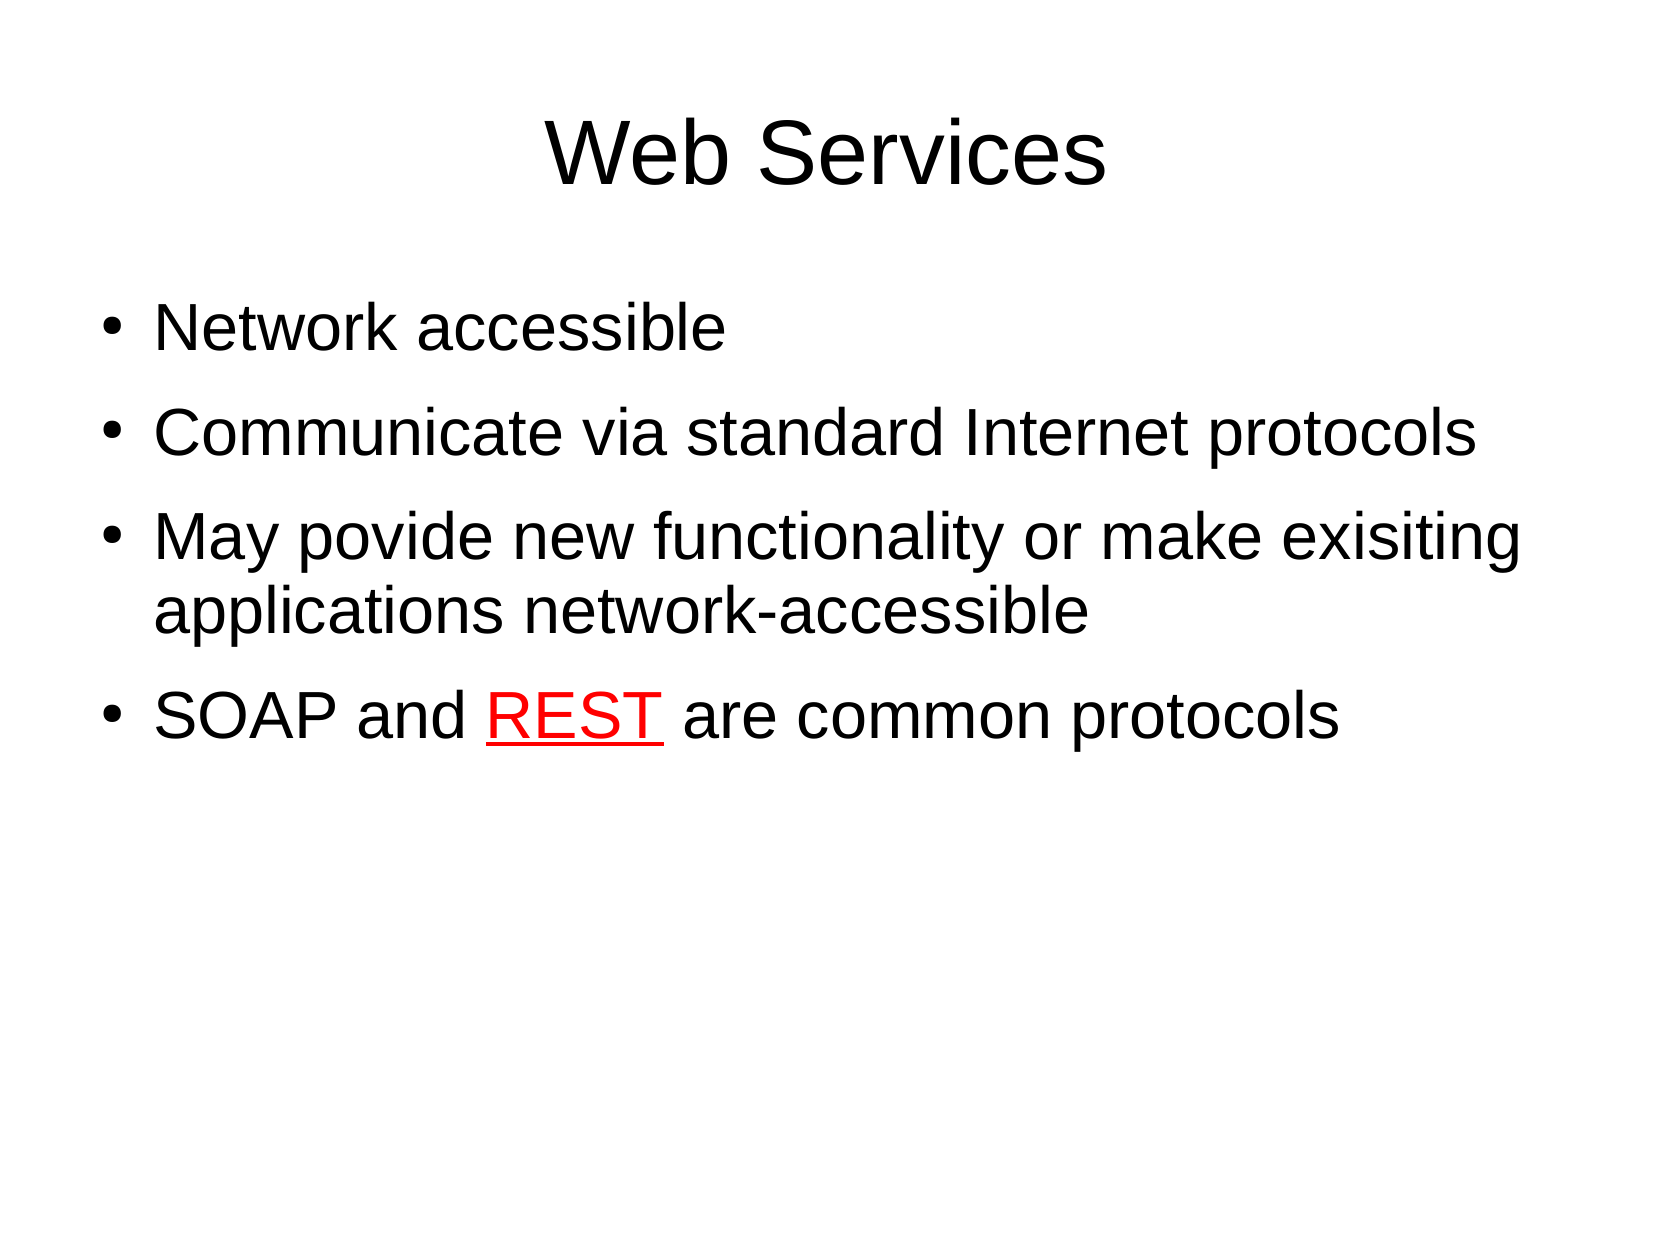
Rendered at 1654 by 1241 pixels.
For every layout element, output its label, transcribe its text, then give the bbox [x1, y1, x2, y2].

title Web Services [82, 49, 1571, 257]
list Network accessible Communicate via standard Internet protocols May povide new functionality or make exisiting applications network-accessible SOAP and REST are common protocols [82, 290, 1538, 1010]
